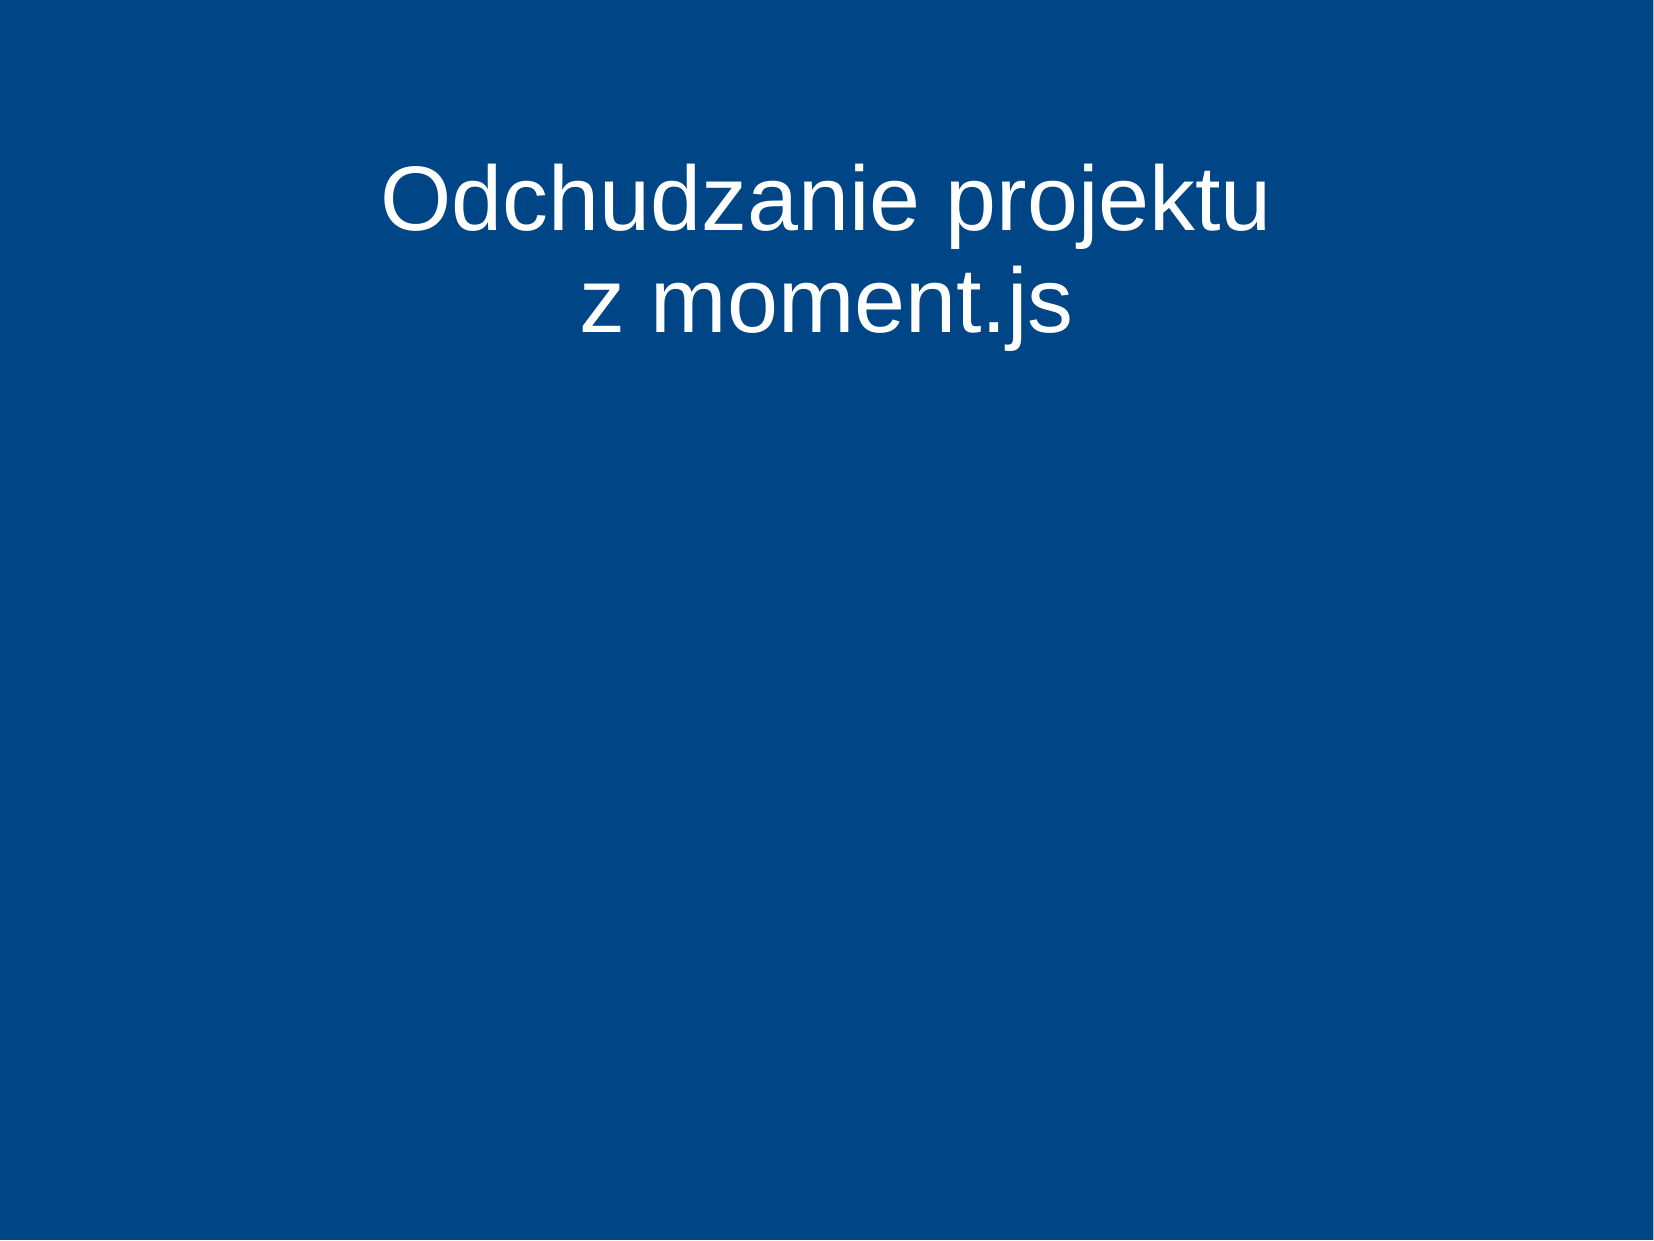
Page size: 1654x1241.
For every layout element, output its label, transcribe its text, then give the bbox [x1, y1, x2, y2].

title Odchudzanie projektu z moment.js [82, 49, 1571, 451]
